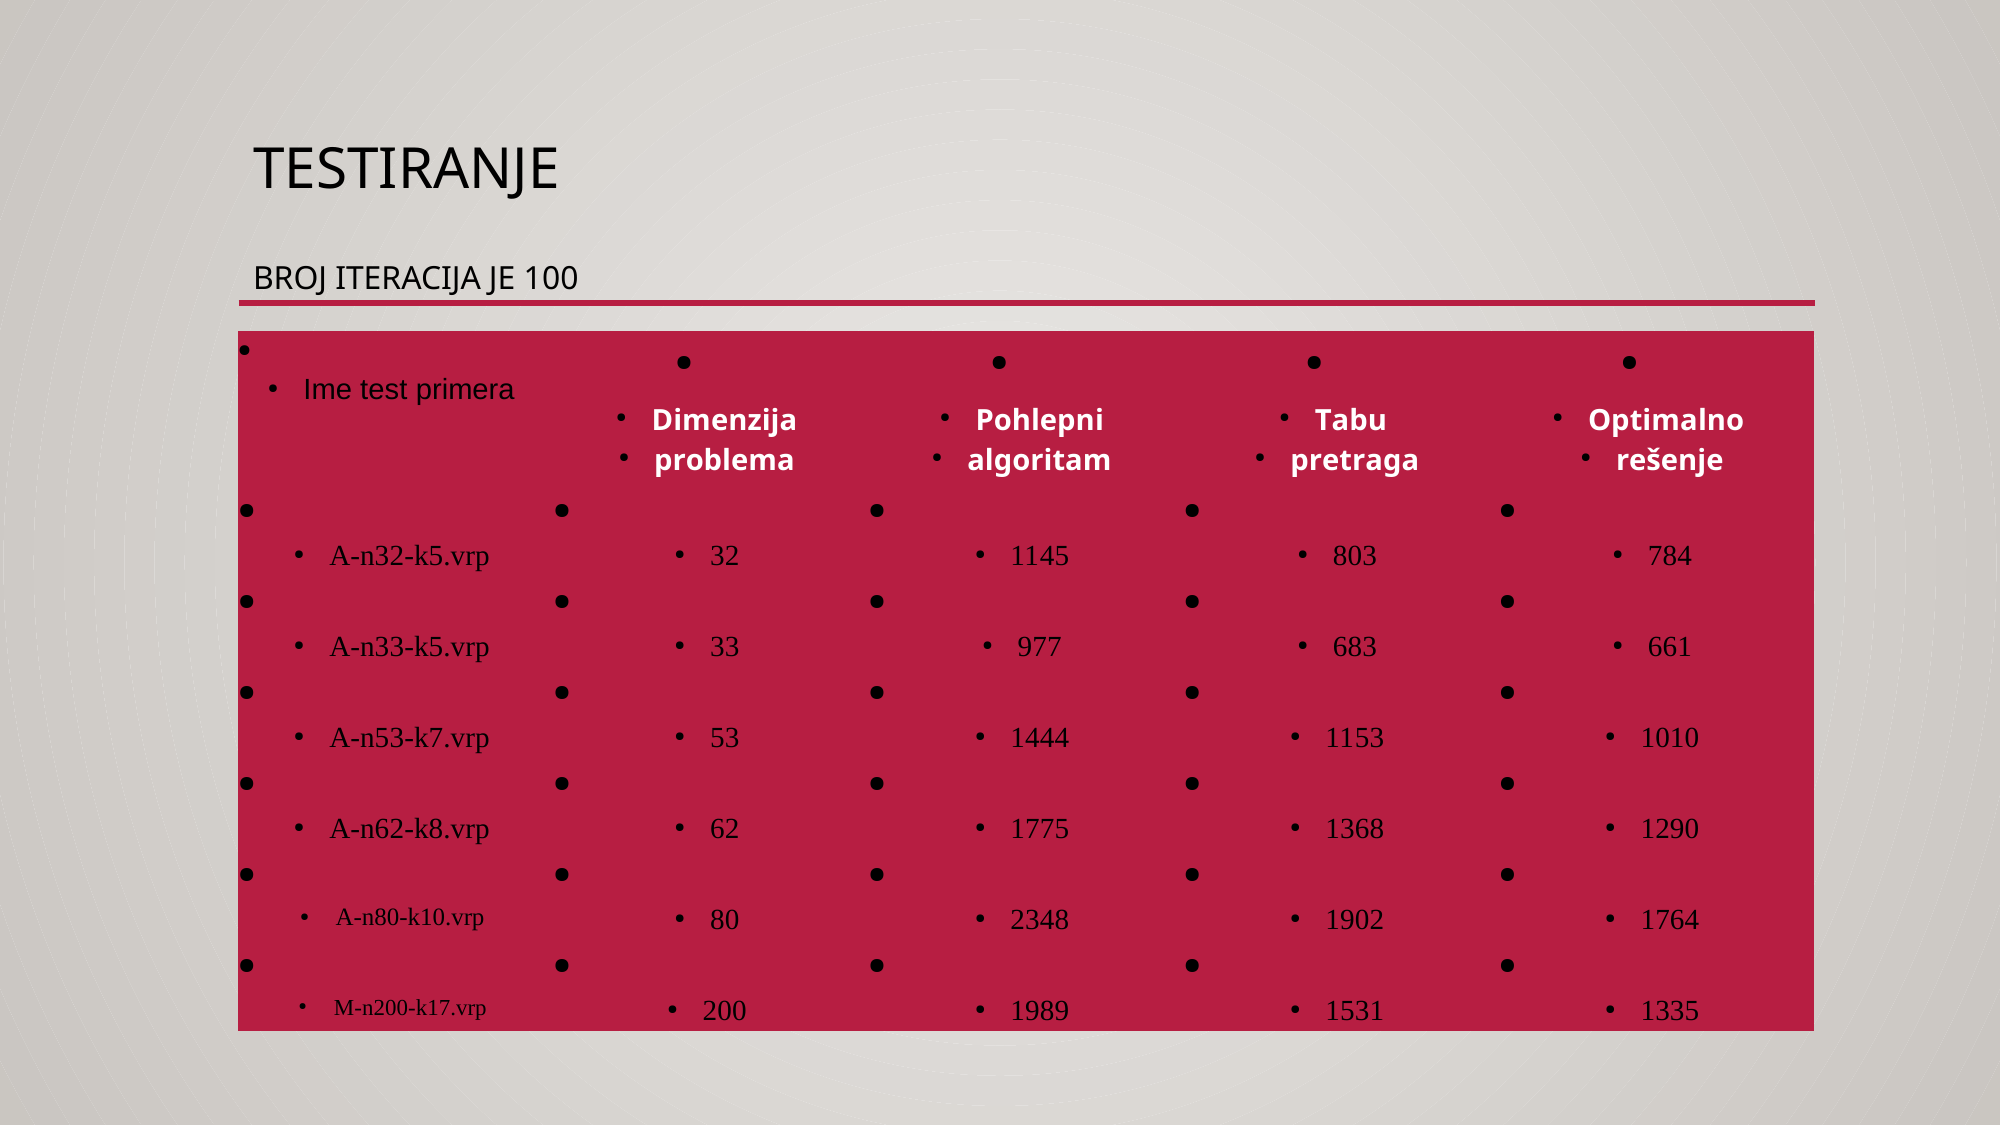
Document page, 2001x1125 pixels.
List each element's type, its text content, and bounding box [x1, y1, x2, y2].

table_cell 683 [1183, 575, 1498, 666]
table_cell 1368 [1183, 757, 1498, 848]
table_header Ime test primera [238, 331, 553, 484]
table_cell 1153 [1183, 666, 1498, 757]
table_cell A-n53-k7.vrp [238, 666, 553, 757]
table_cell 661 [1498, 575, 1814, 666]
table_cell A-n33-k5.vrp [238, 575, 553, 666]
table_cell 803 [1183, 484, 1498, 575]
table_cell 1335 [1498, 939, 1814, 1031]
table_cell 2348 [868, 848, 1183, 939]
table_cell A-n62-k8.vrp [238, 757, 553, 848]
table_cell 1444 [868, 666, 1183, 757]
table_header Tabu pretraga [1183, 331, 1498, 484]
table_cell A-n32-k5.vrp [238, 484, 553, 575]
table_cell 1145 [868, 484, 1183, 575]
table_cell 977 [868, 575, 1183, 666]
table_header Dimenzija problema [553, 331, 868, 484]
table_cell M-n200-k17.vrp [238, 939, 553, 1031]
table_cell 1290 [1498, 757, 1814, 848]
table_cell 1775 [868, 757, 1183, 848]
table_cell 1989 [868, 939, 1183, 1031]
table_cell 32 [553, 484, 868, 575]
table_cell 33 [553, 575, 868, 666]
table_cell 784 [1498, 484, 1814, 575]
table_cell 62 [553, 757, 868, 848]
table_header Optimalno rešenje [1498, 331, 1814, 484]
table_cell 1010 [1498, 666, 1814, 757]
table_cell 200 [553, 939, 868, 1031]
table_cell 1531 [1183, 939, 1498, 1031]
table_cell 1764 [1498, 848, 1814, 939]
table_cell 1902 [1183, 848, 1498, 939]
table_cell A-n80-k10.vrp [238, 848, 553, 939]
table_header Pohlepni algoritam [868, 331, 1183, 484]
table_cell 53 [553, 666, 868, 757]
table_cell 80 [553, 848, 868, 939]
title Testiranje broj iteracija je 100 [238, 131, 1814, 305]
